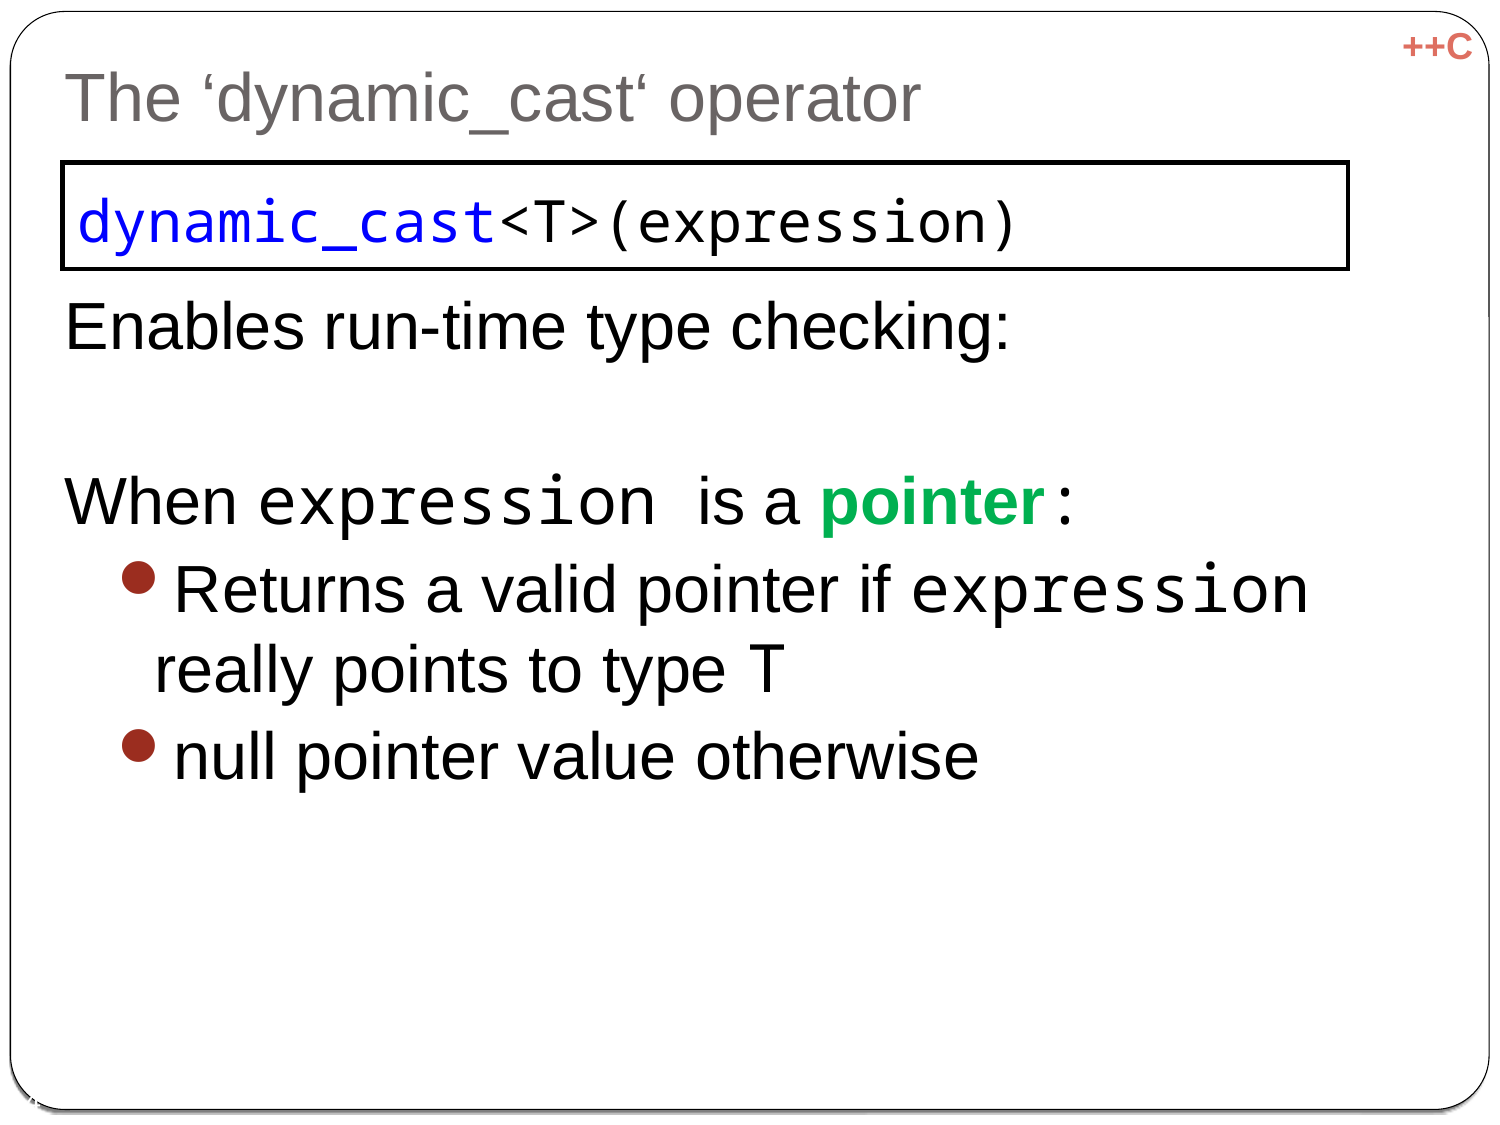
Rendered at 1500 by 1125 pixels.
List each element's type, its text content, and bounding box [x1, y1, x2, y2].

title The ‘dynamic_cast‘ operator [50, 45, 1450, 150]
list Enables run-time type checking: When expression is a pointer: Returns a valid pointer if expression really points to type T null pointer value otherwise [50, 275, 1450, 1088]
slide_number <number> [0, 1074, 50, 1125]
text_box dynamic_cast<T>(expression) [62, 162, 1349, 269]
